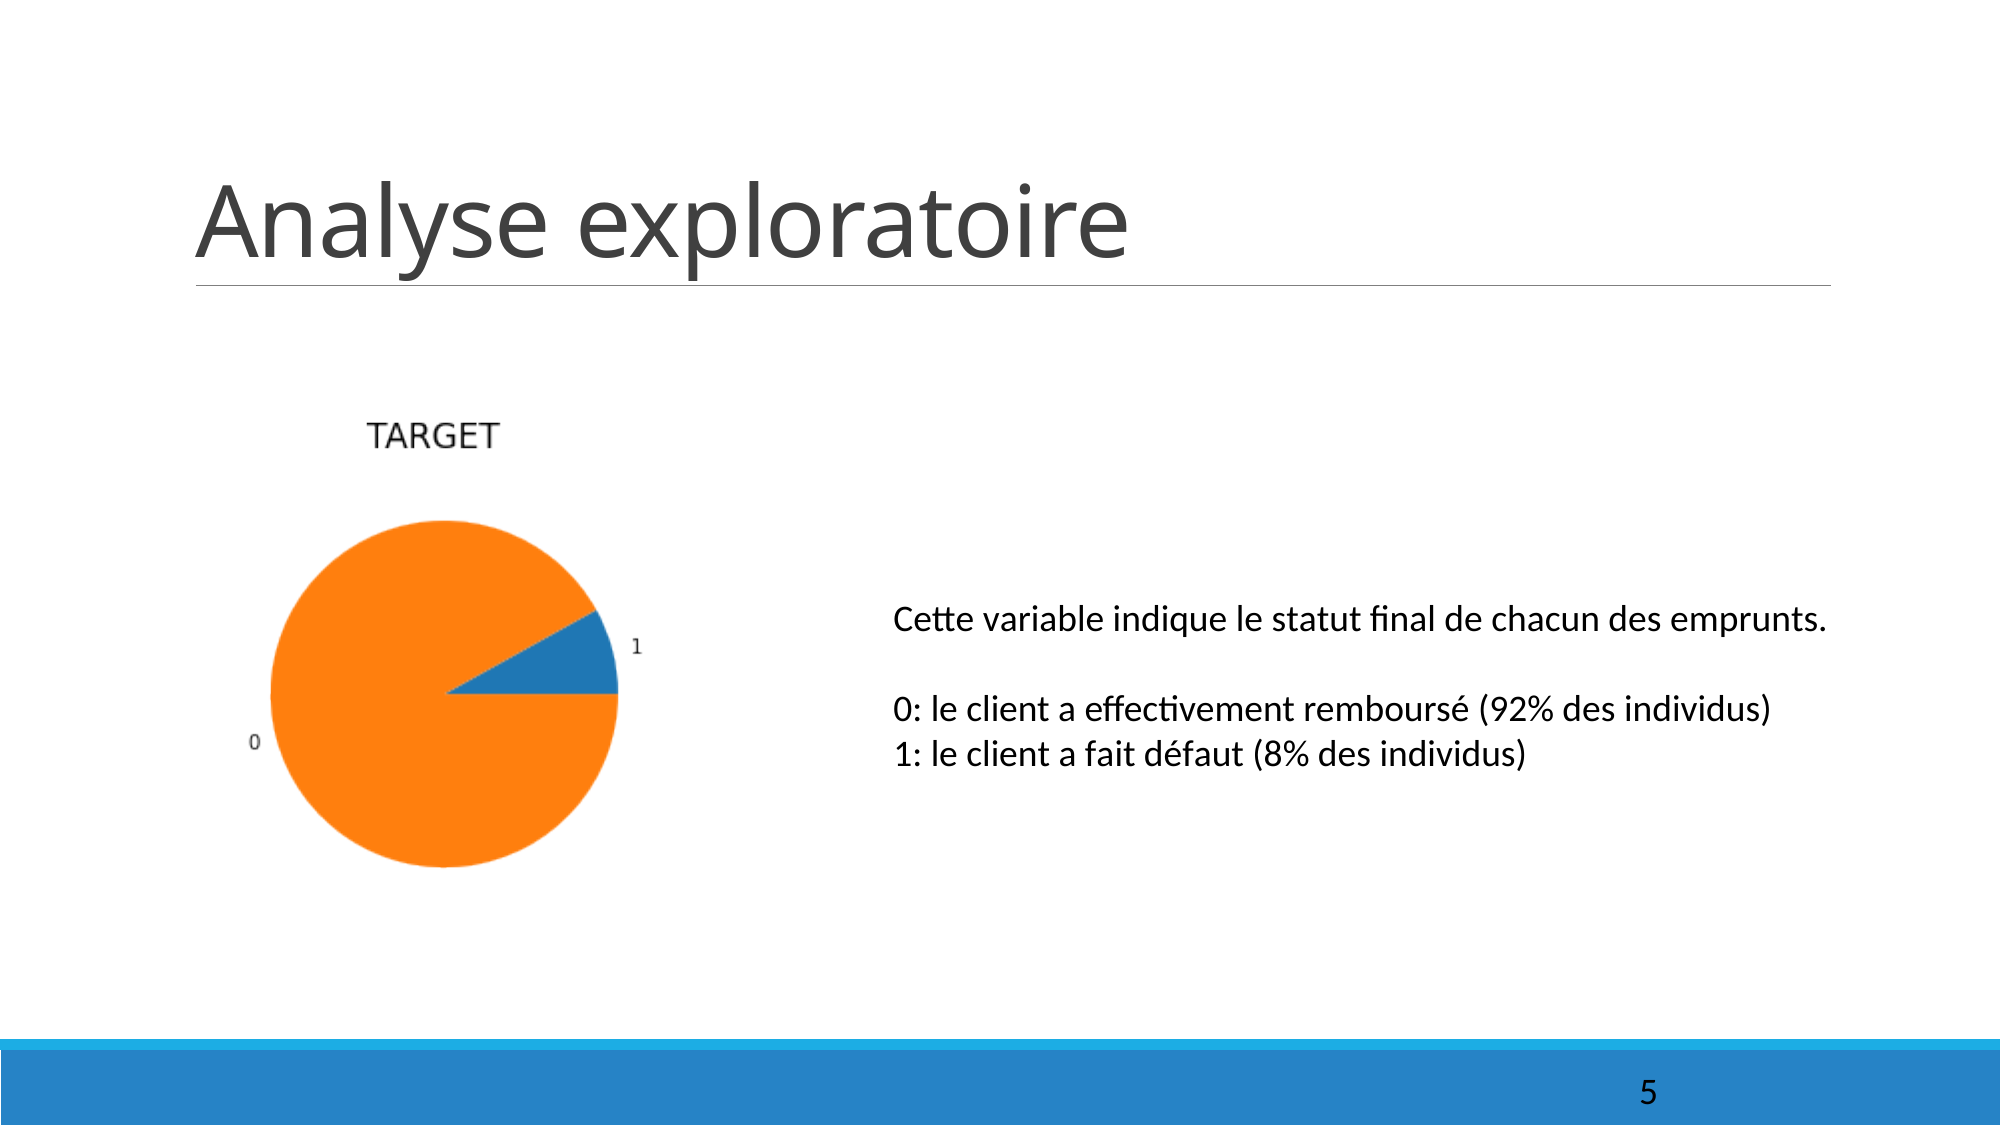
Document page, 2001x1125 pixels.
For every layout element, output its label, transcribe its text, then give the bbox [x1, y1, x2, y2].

picture [213, 407, 675, 926]
title Analyse exploratoire [180, 47, 1831, 286]
text_box [1624, 1059, 1840, 1120]
text_box Cette variable indique le statut final de chacun des emprunts. 0: le client a effectivement remboursé (92% des individus) 1: le client a fait défaut (8% des individus) [878, 586, 1851, 784]
